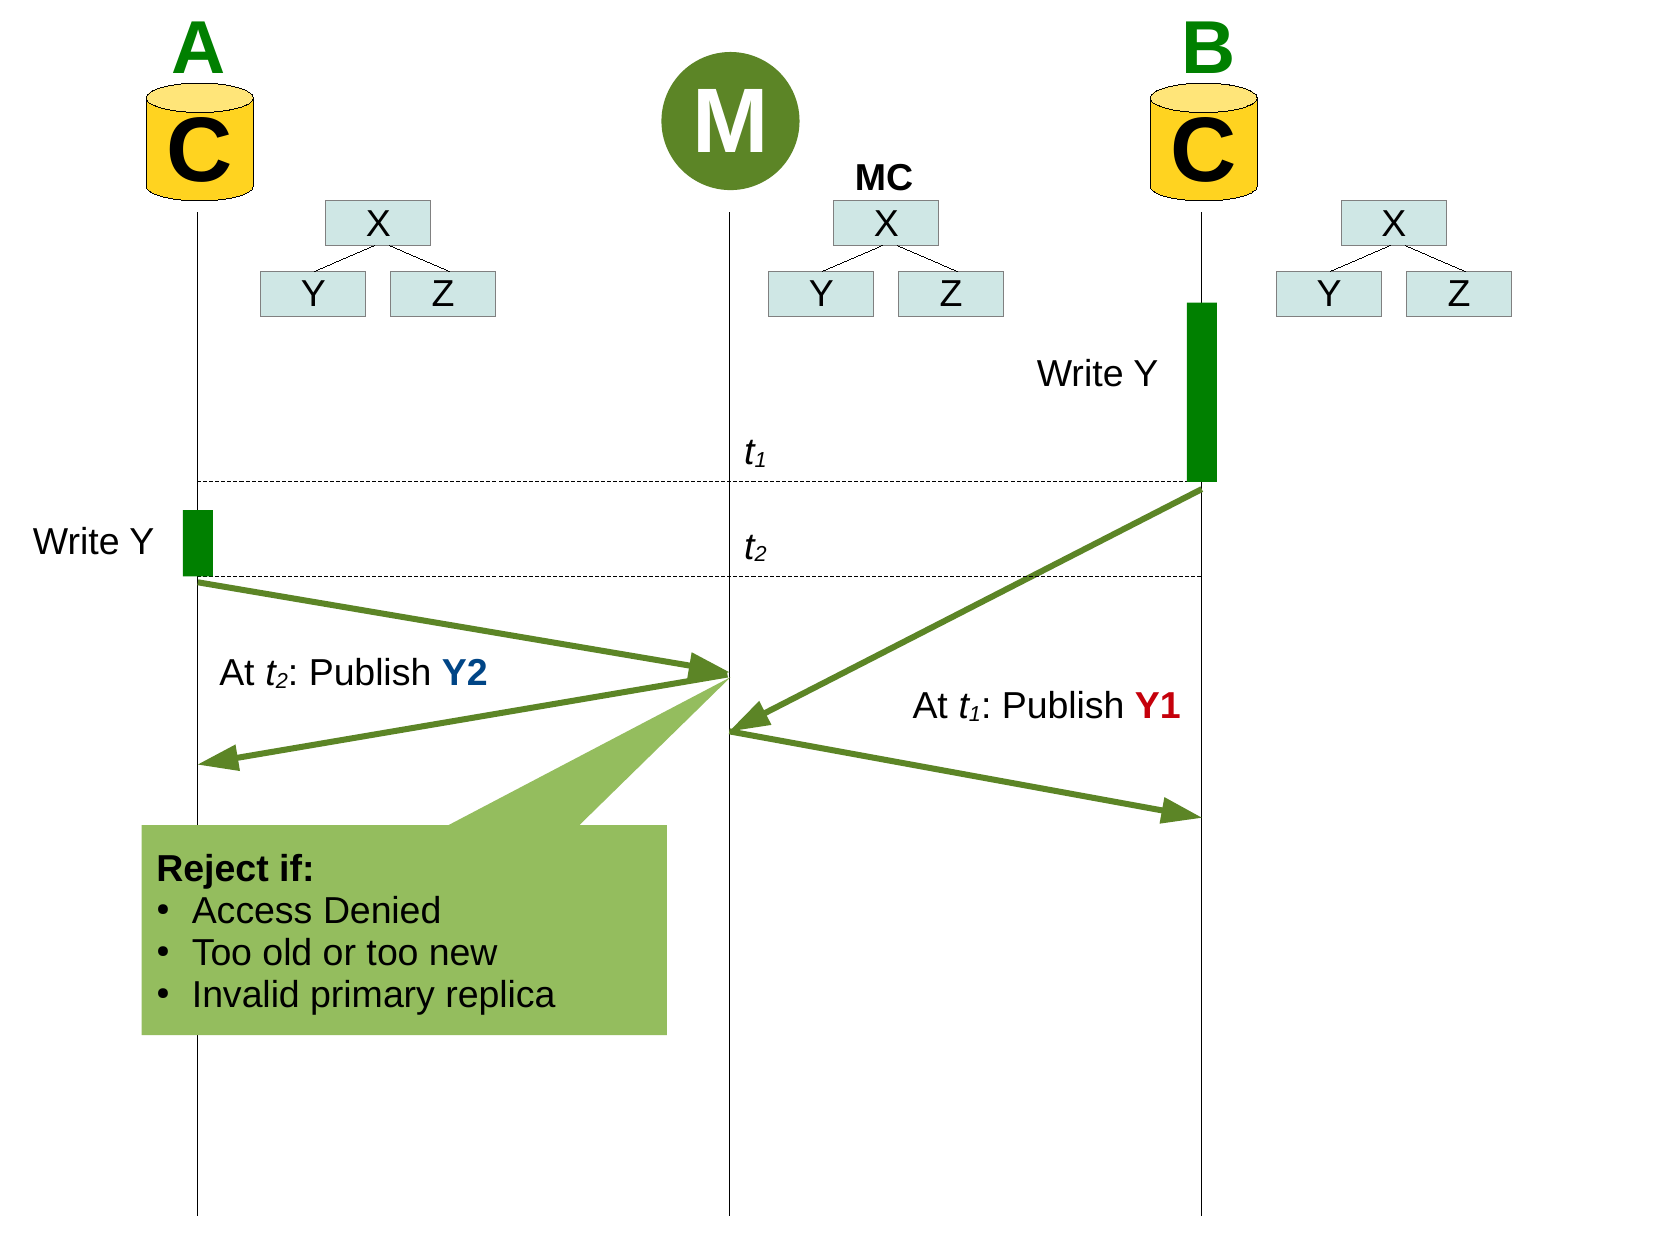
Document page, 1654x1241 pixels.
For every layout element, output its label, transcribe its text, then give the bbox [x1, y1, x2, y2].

text_box A [157, 0, 248, 90]
text_box MC [840, 149, 961, 207]
text_box B [1166, 0, 1257, 94]
text_box Y [768, 271, 874, 317]
text_box X [1341, 200, 1447, 246]
text_box Z [1406, 271, 1512, 317]
text_box Z [898, 271, 1004, 317]
text_box [182, 510, 213, 577]
text_box X [325, 200, 431, 246]
text_box At t1: Publish Y1 [897, 677, 1235, 747]
text_box [1186, 302, 1217, 482]
text_box Y [260, 271, 366, 317]
text_box X [833, 200, 939, 246]
text_box [141, 677, 731, 840]
text_box t1 [729, 423, 826, 493]
text_box At t2: Publish Y2 [204, 644, 535, 714]
text_box Y [1276, 271, 1382, 317]
text_box [141, 1023, 667, 1036]
text_box M [661, 51, 800, 191]
text_box C [146, 99, 254, 201]
text_box t2 [729, 517, 826, 587]
text_box Z [390, 271, 496, 317]
text_box Write Y [1022, 345, 1175, 402]
text_box Write Y [18, 513, 172, 571]
text_box C [1150, 99, 1258, 201]
text_box Reject if: Access Denied Too old or too new Invalid primary replica [141, 840, 727, 1023]
